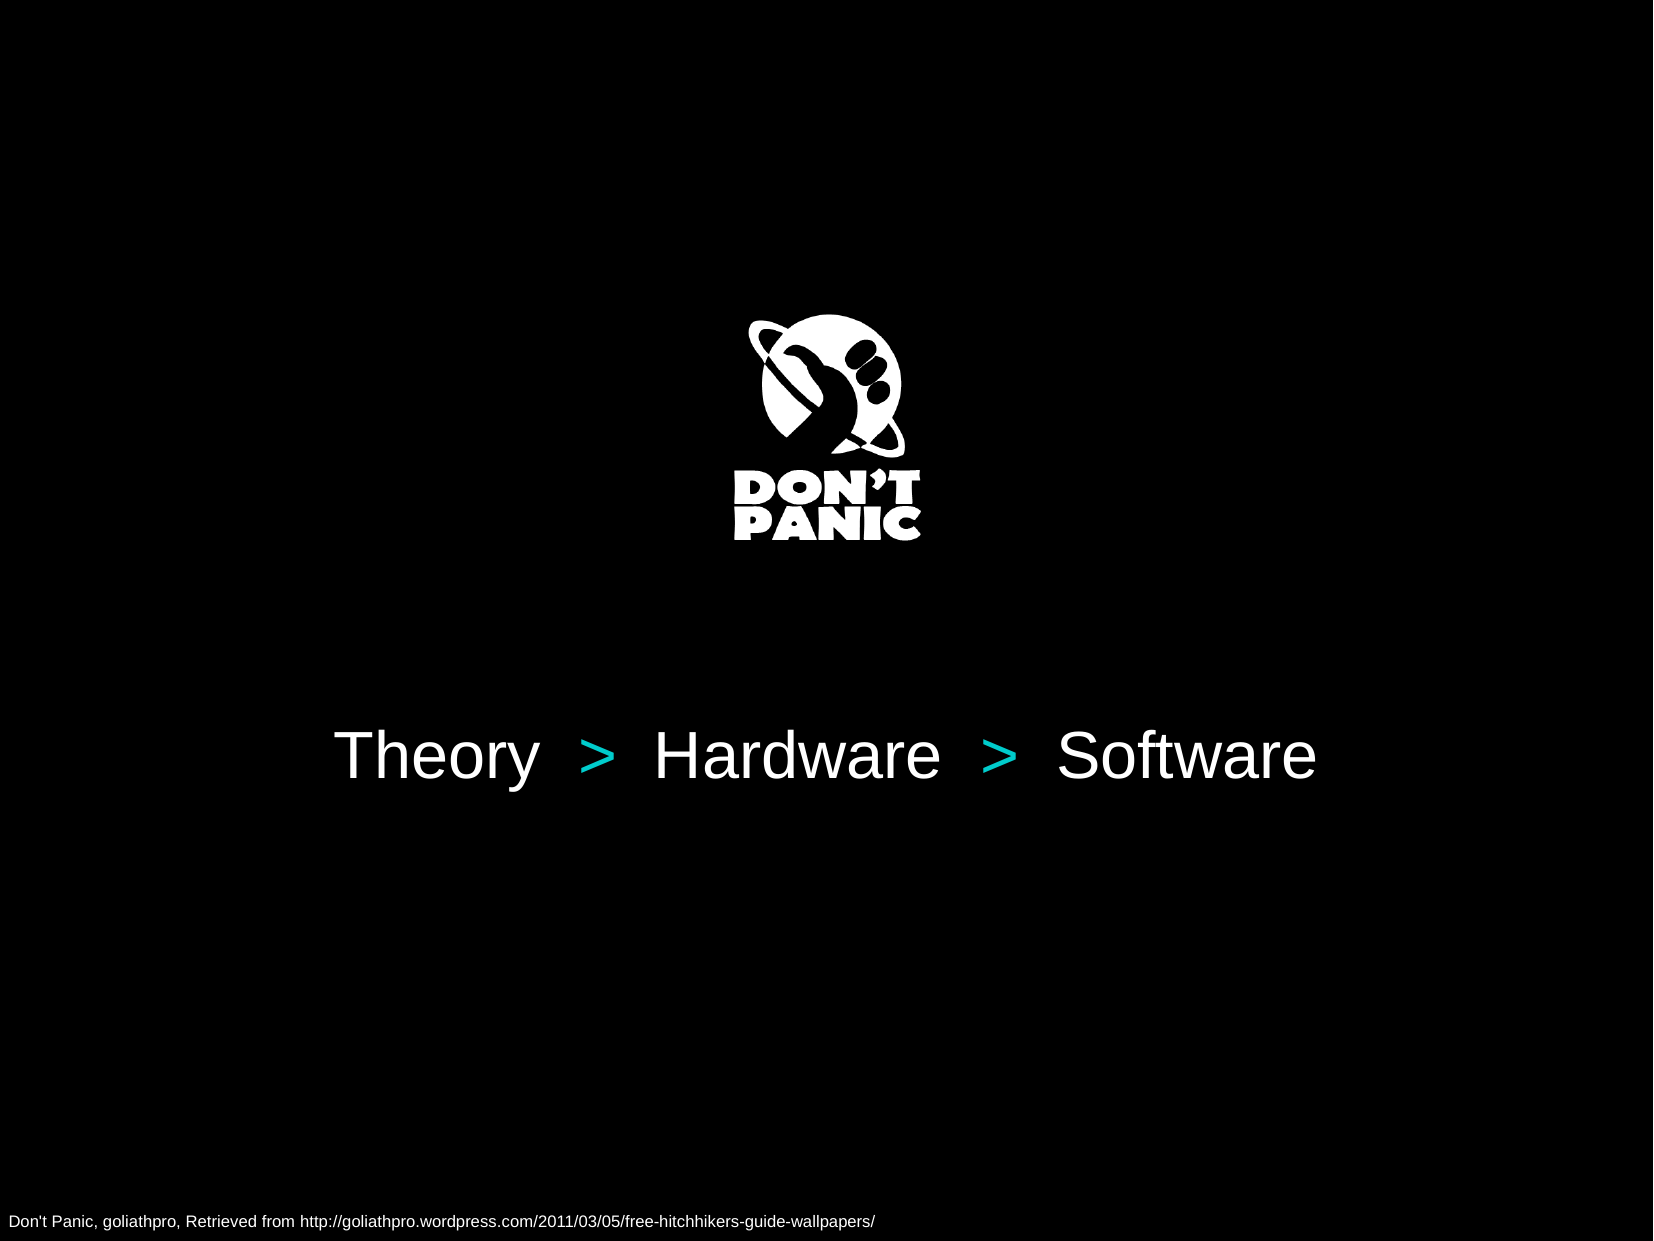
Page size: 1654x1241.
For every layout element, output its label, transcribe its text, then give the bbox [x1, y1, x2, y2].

text_box Don't Panic, goliathpro, Retrieved from http://goliathpro.wordpress.com/2011/03/05/free-hitchhikers-guide-wallpapers/ [8, 1212, 883, 1234]
picture [493, 239, 1160, 631]
list Theory > Hardware > Software [82, 717, 1571, 1109]
